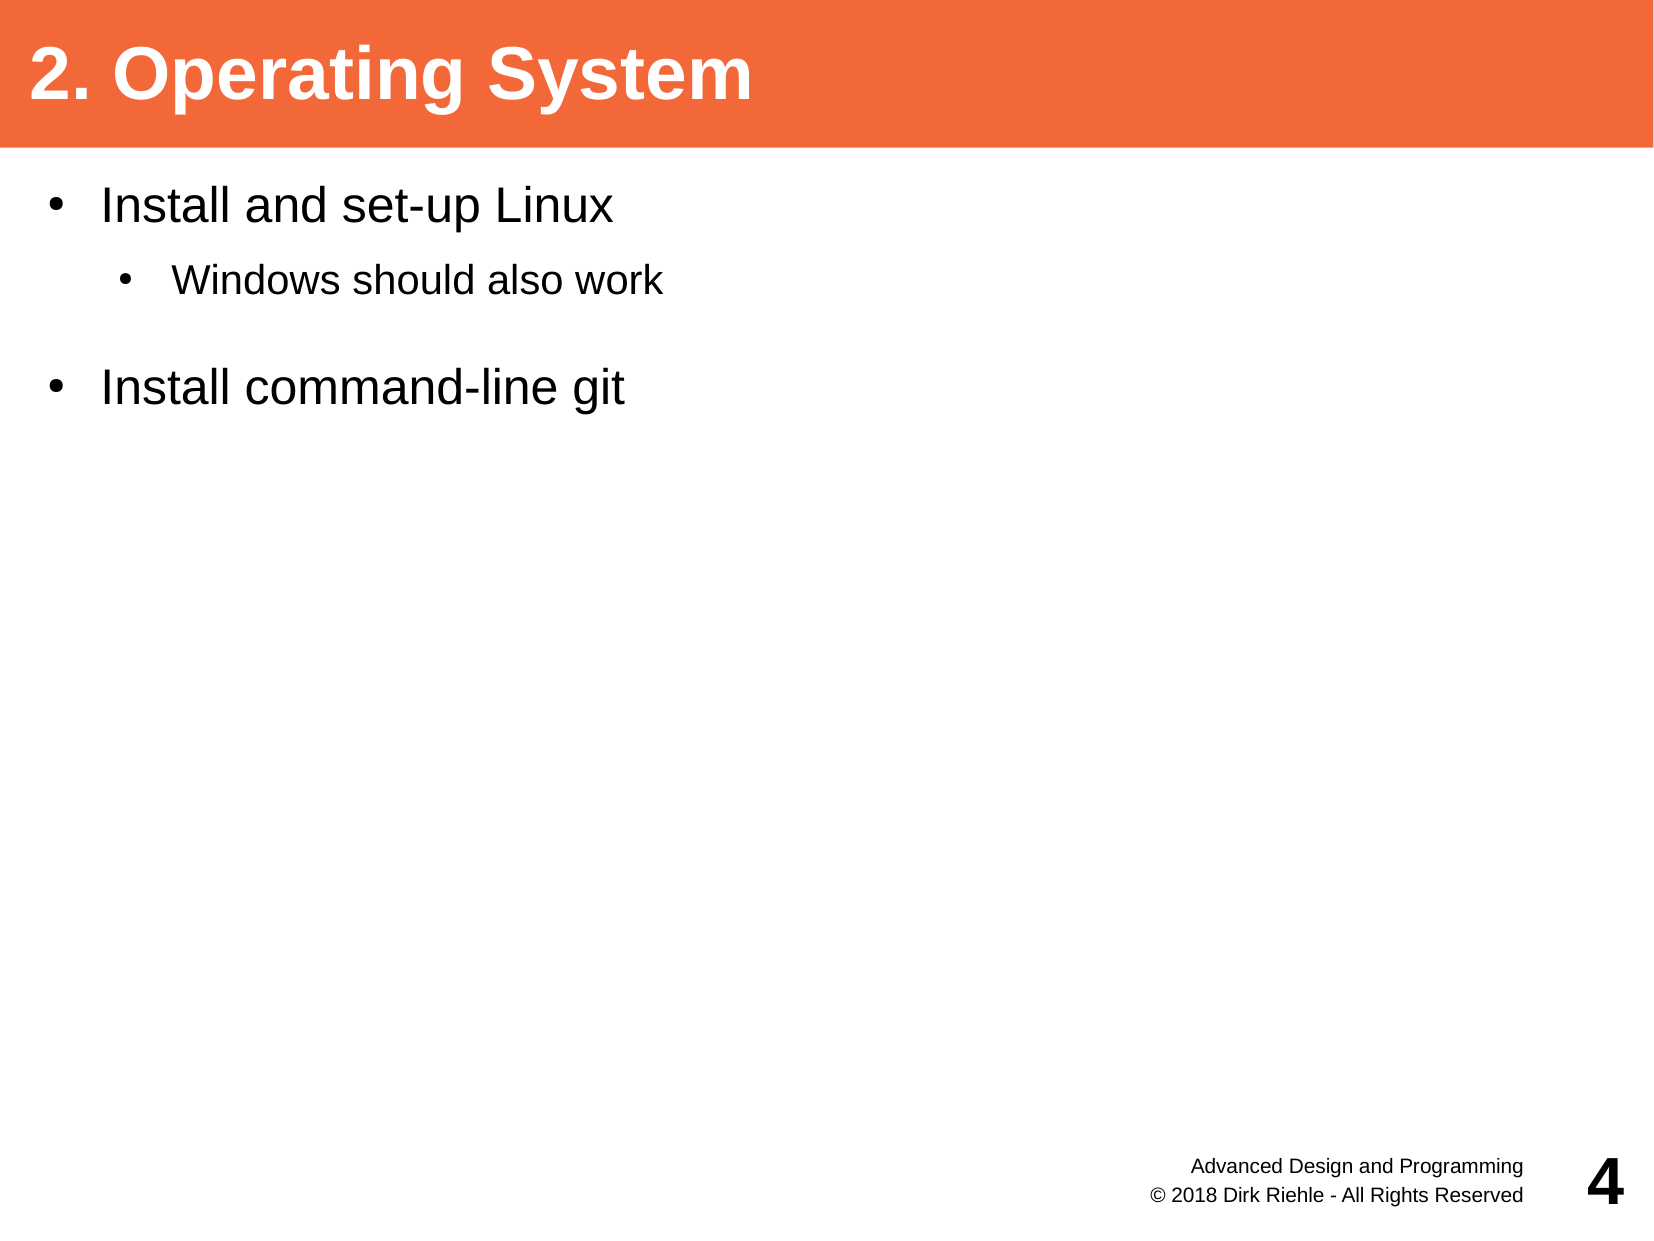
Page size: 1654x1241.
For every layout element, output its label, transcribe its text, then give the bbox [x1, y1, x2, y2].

title 2. Operating System [0, 0, 1654, 148]
list Install and set-up Linux Windows should also work Install command-line git [29, 177, 1625, 1063]
